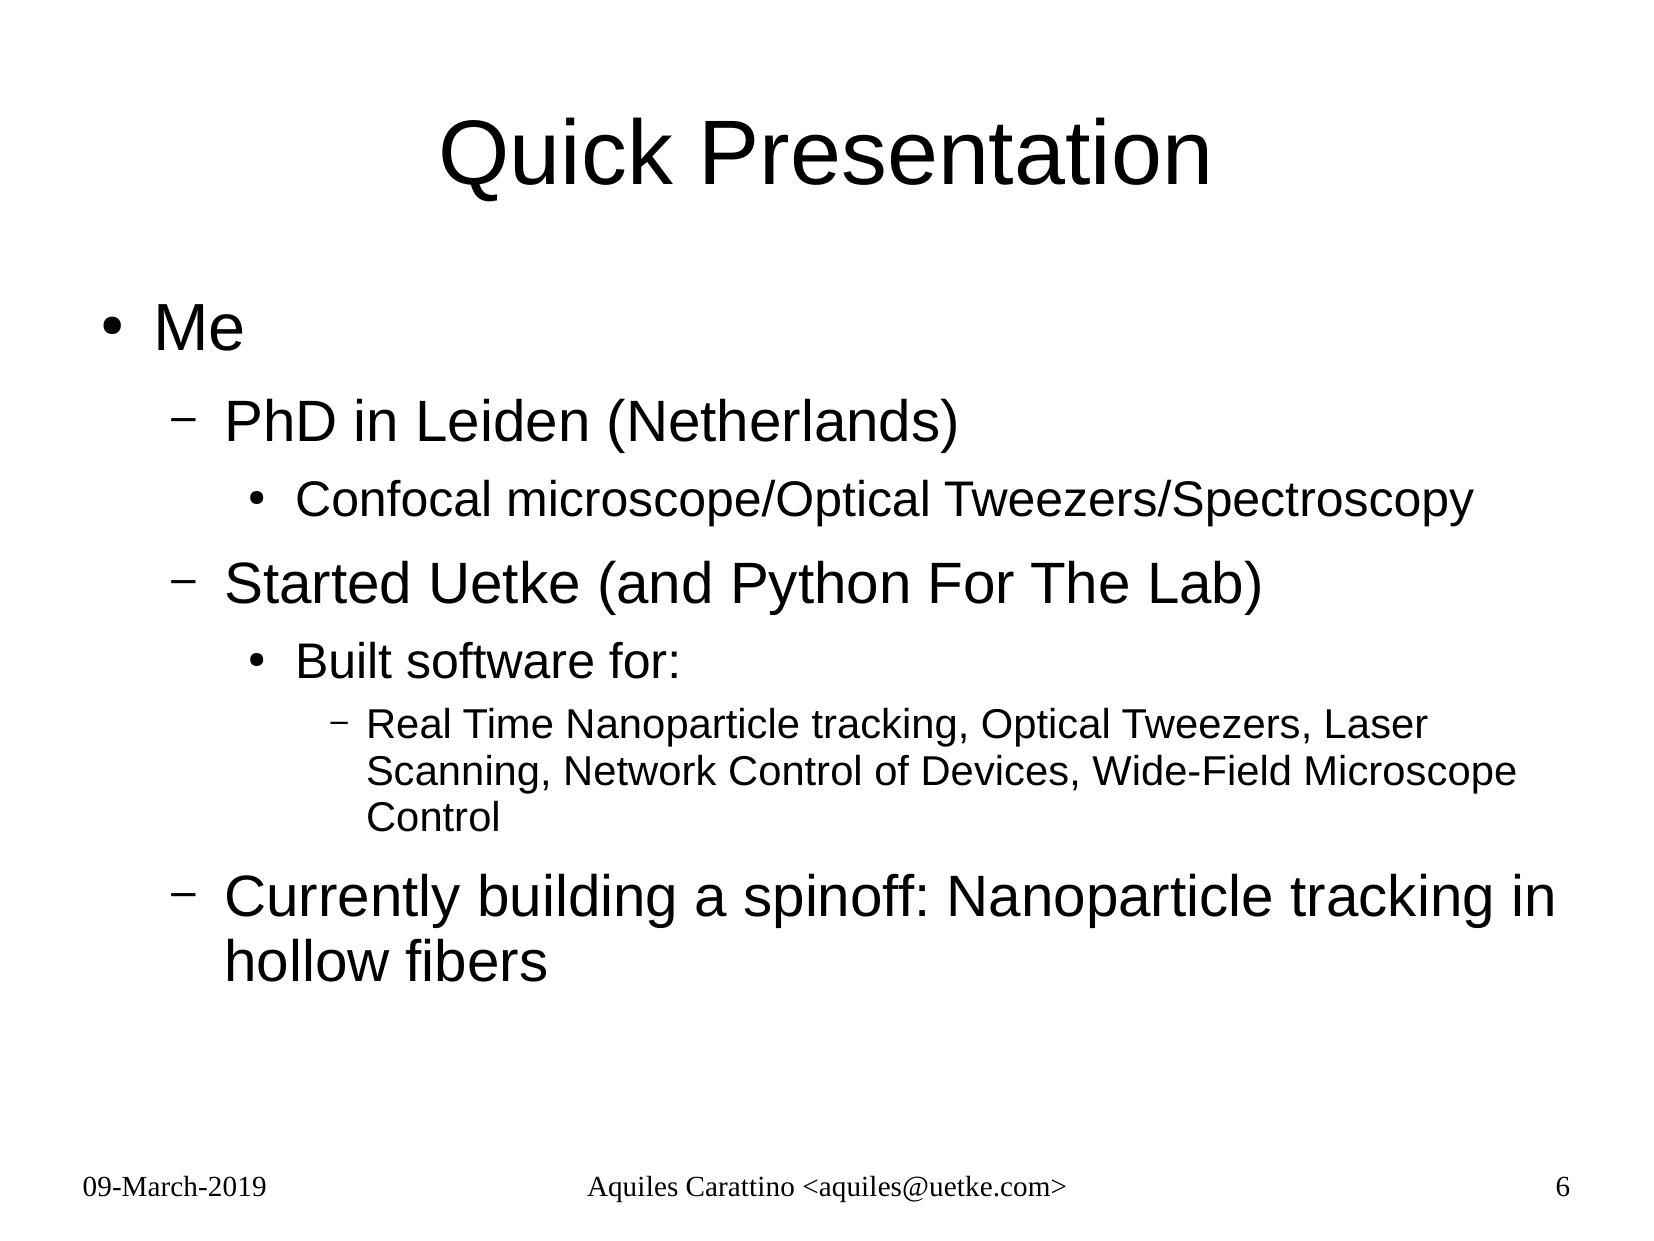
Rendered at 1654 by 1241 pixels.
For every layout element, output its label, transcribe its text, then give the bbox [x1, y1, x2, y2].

list Me PhD in Leiden (Netherlands) Confocal microscope/Optical Tweezers/Spectroscopy Started Uetke (and Python For The Lab) Built software for: Real Time Nanoparticle tracking, Optical Tweezers, Laser Scanning, Network Control of Devices, Wide-Field Microscope Control Currently building a spinoff: Nanoparticle tracking in hollow fibers [82, 290, 1571, 1010]
title Quick Presentation [82, 49, 1571, 257]
